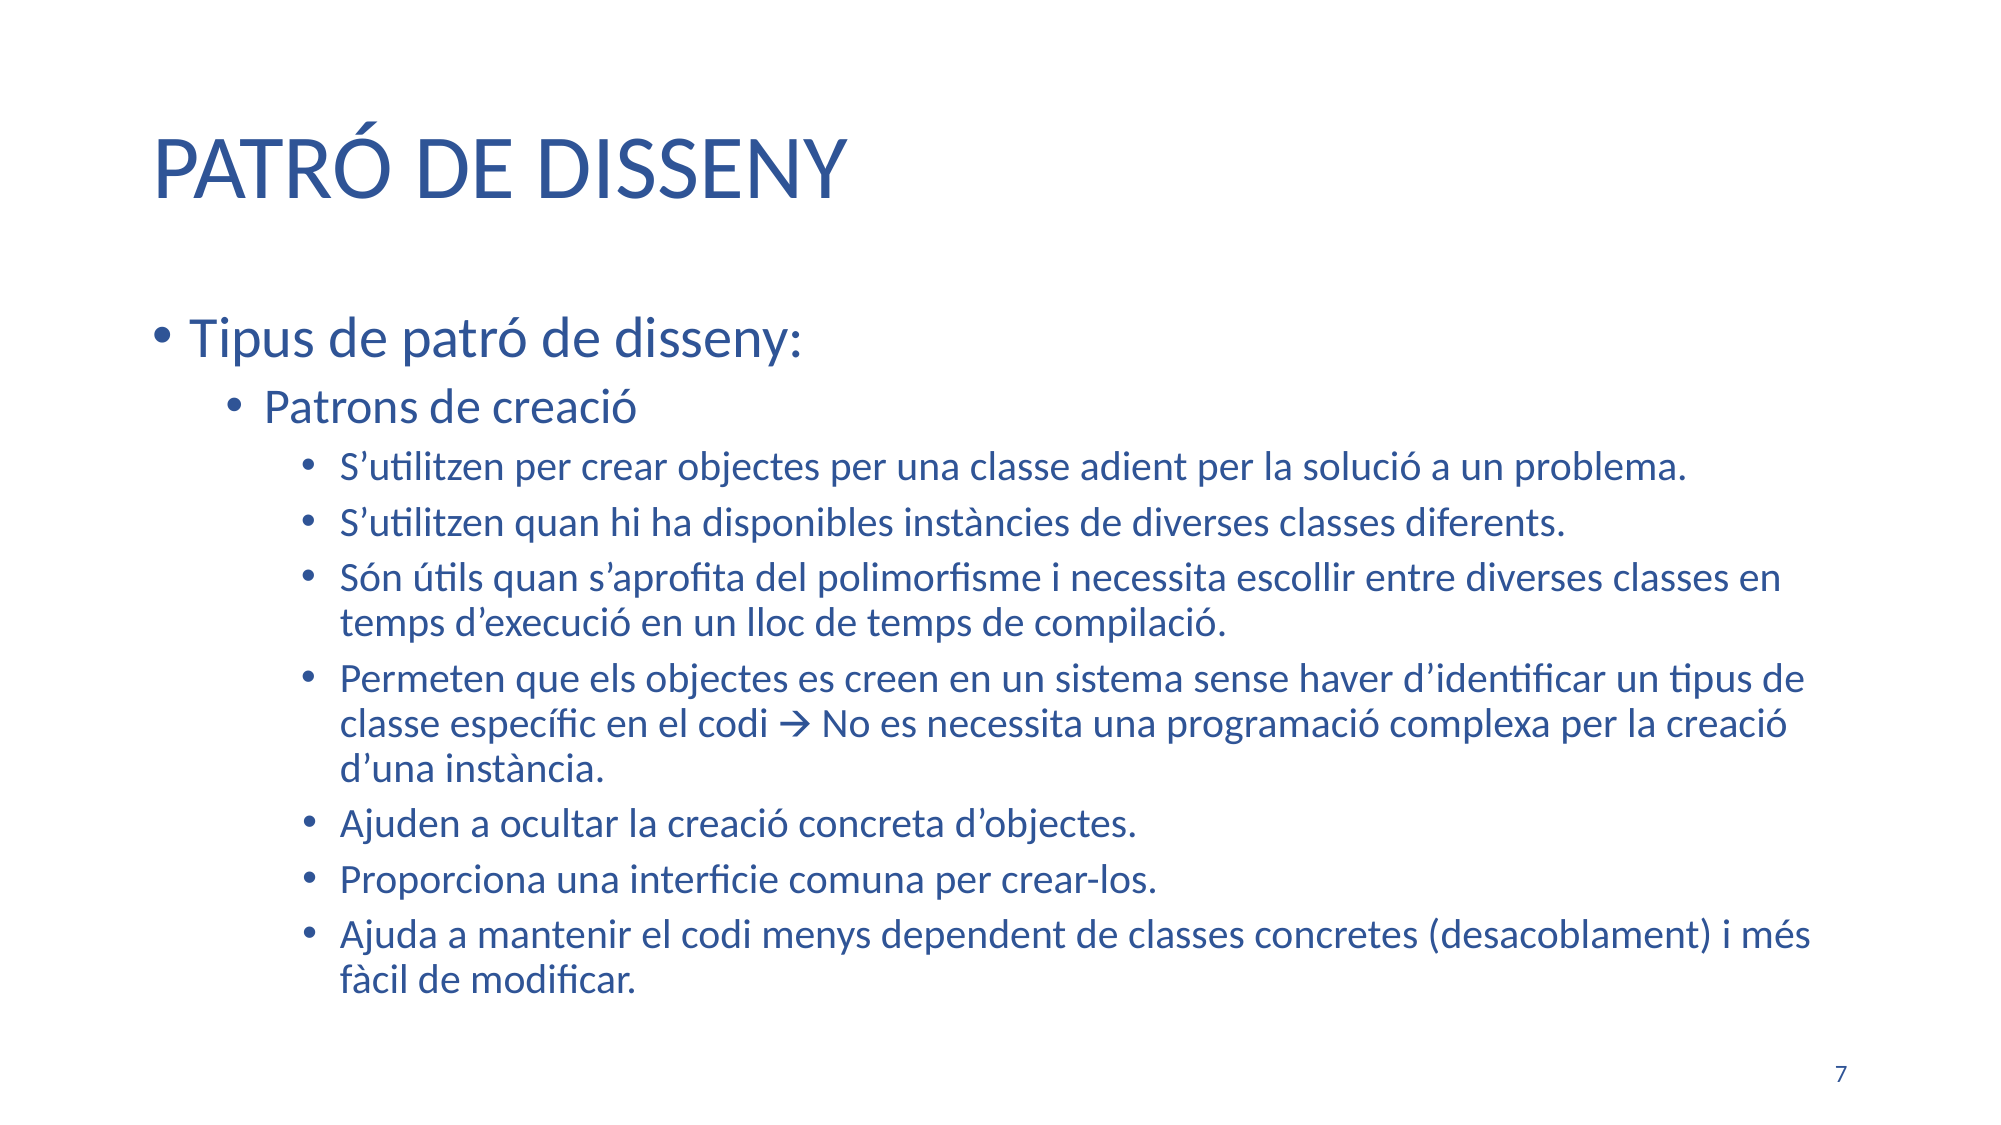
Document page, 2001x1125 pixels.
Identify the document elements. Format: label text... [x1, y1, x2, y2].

list Tipus de patró de disseny: Patrons de creació S’utilitzen per crear objectes per una classe adient per la solució a un problema. S’utilitzen quan hi ha disponibles instàncies de diverses classes diferents. Són útils quan s’aprofita del polimorfisme i necessita escollir entre diverses classes en temps d’execució en un lloc de temps de compilació. Permeten que els objectes es creen en un sistema sense haver d’identificar un tipus de classe específic en el codi 🡪 No es necessita una programació complexa per la creació d’una instància. Ajuden a ocultar la creació concreta d’objectes. Proporciona una interficie comuna per crear-los. Ajuda a mantenir el codi menys dependent de classes concretes (desacoblament) i més fàcil de modificar. [137, 299, 1863, 1014]
slide_number <number> [1412, 1042, 1863, 1103]
title PATRÓ DE DISSENY [137, 59, 1863, 278]
